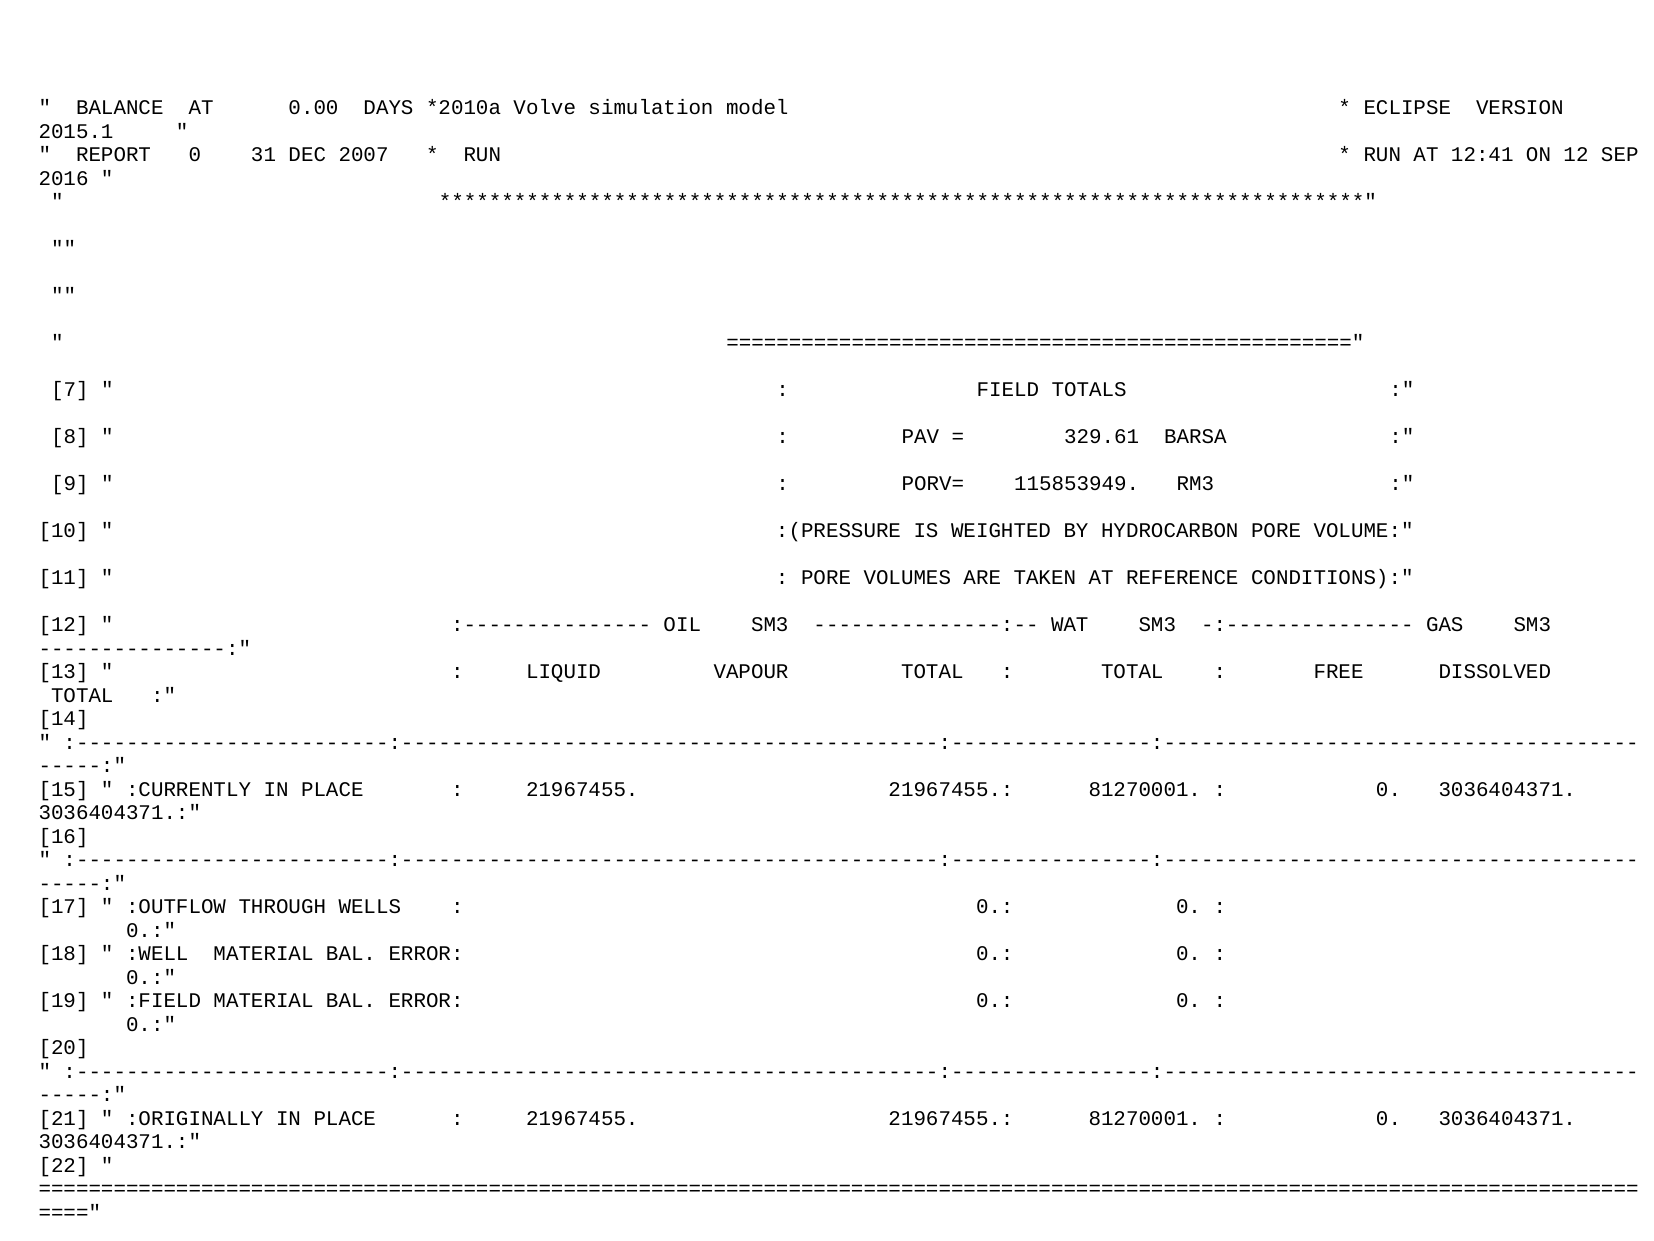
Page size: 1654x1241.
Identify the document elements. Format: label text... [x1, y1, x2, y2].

text_box " BALANCE AT 0.00 DAYS *2010a Volve simulation model * ECLIPSE VERSION 2015.1 " " REPORT 0 31 DEC 2007 * RUN * RUN AT 12:41 ON 12 SEP 2016 " " **************************************************************************" "" "" " ==================================================" [7] " : FIELD TOTALS :" [8] " : PAV = 329.61 BARSA :" [9] " : PORV= 115853949. RM3 :" [10] " :(PRESSURE IS WEIGHTED BY HYDROCARBON PORE VOLUME:" [11] " : PORE VOLUMES ARE TAKEN AT REFERENCE CONDITIONS):" [12] " :--------------- OIL SM3 ---------------:-- WAT SM3 -:--------------- GAS SM3 ---------------:" [13] " : LIQUID VAPOUR TOTAL : TOTAL : FREE DISSOLVED TOTAL :" [14] " :-------------------------:-------------------------------------------:----------------:-------------------------------------------:" [15] " :CURRENTLY IN PLACE : 21967455. 21967455.: 81270001. : 0. 3036404371. 3036404371.:" [16] " :-------------------------:-------------------------------------------:----------------:-------------------------------------------:" [17] " :OUTFLOW THROUGH WELLS : 0.: 0. : 0.:" [18] " :WELL MATERIAL BAL. ERROR: 0.: 0. : 0.:" [19] " :FIELD MATERIAL BAL. ERROR: 0.: 0. : 0.:" [20] " :-------------------------:-------------------------------------------:----------------:-------------------------------------------:" [21] " :ORIGINALLY IN PLACE : 21967455. 21967455.: 81270001. : 0. 3036404371. 3036404371.:" [22] " ====================================================================================================================================" [23, 90, 1654, 1163]
